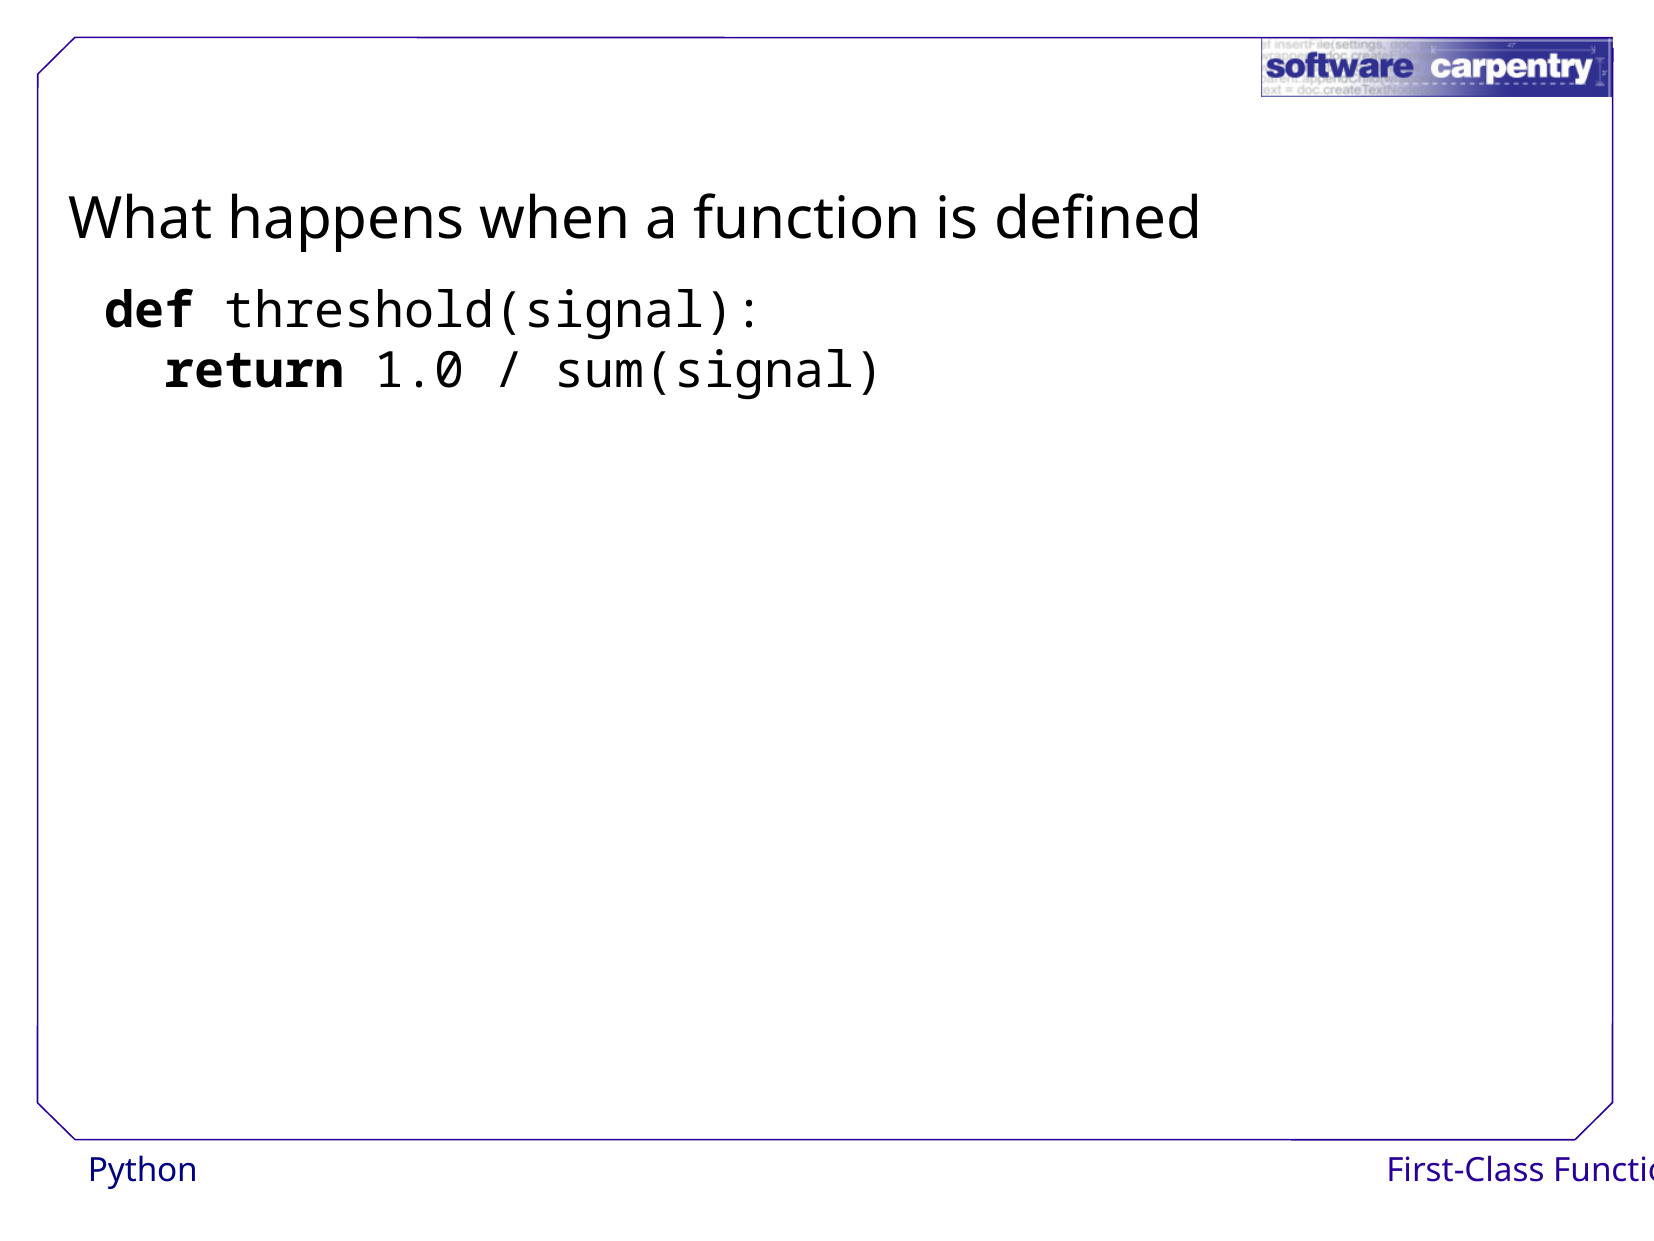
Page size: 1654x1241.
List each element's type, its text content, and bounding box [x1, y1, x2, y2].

picture [1261, 39, 1613, 97]
text_box def threshold(signal): return 1.0 / sum(signal) [89, 270, 1517, 422]
text_box What happens when a function is defined [53, 138, 1367, 259]
